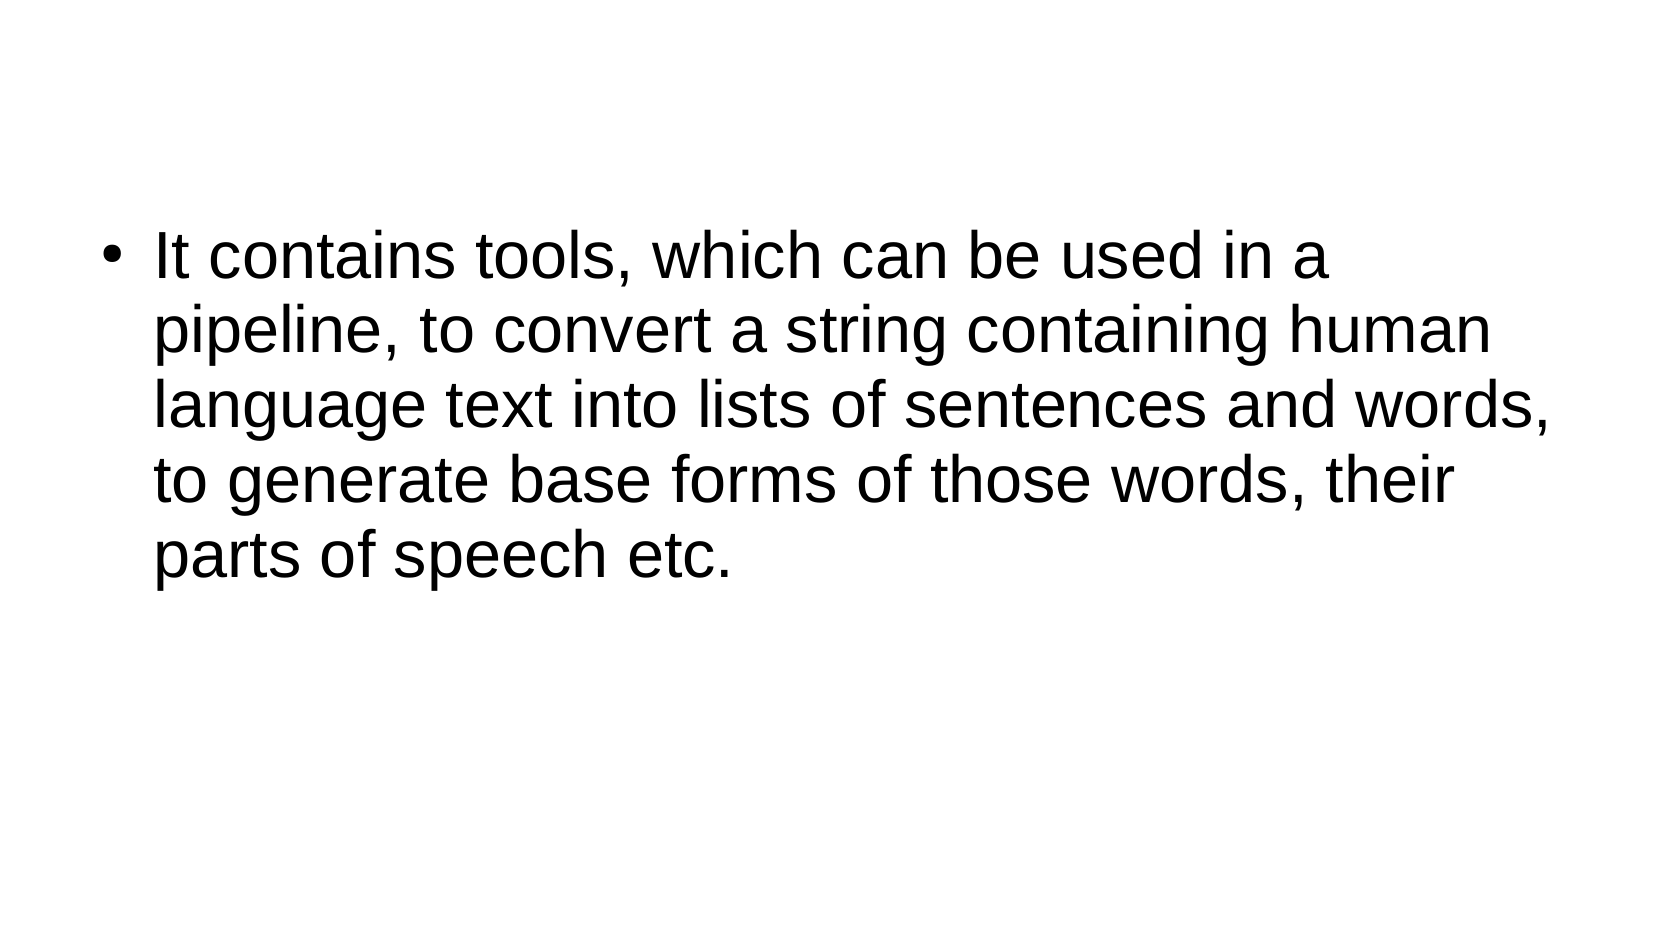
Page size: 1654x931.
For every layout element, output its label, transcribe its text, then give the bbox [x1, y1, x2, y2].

list It contains tools, which can be used in a pipeline, to convert a string containing human language text into lists of sentences and words, to generate base forms of those words, their parts of speech etc. [82, 217, 1571, 758]
